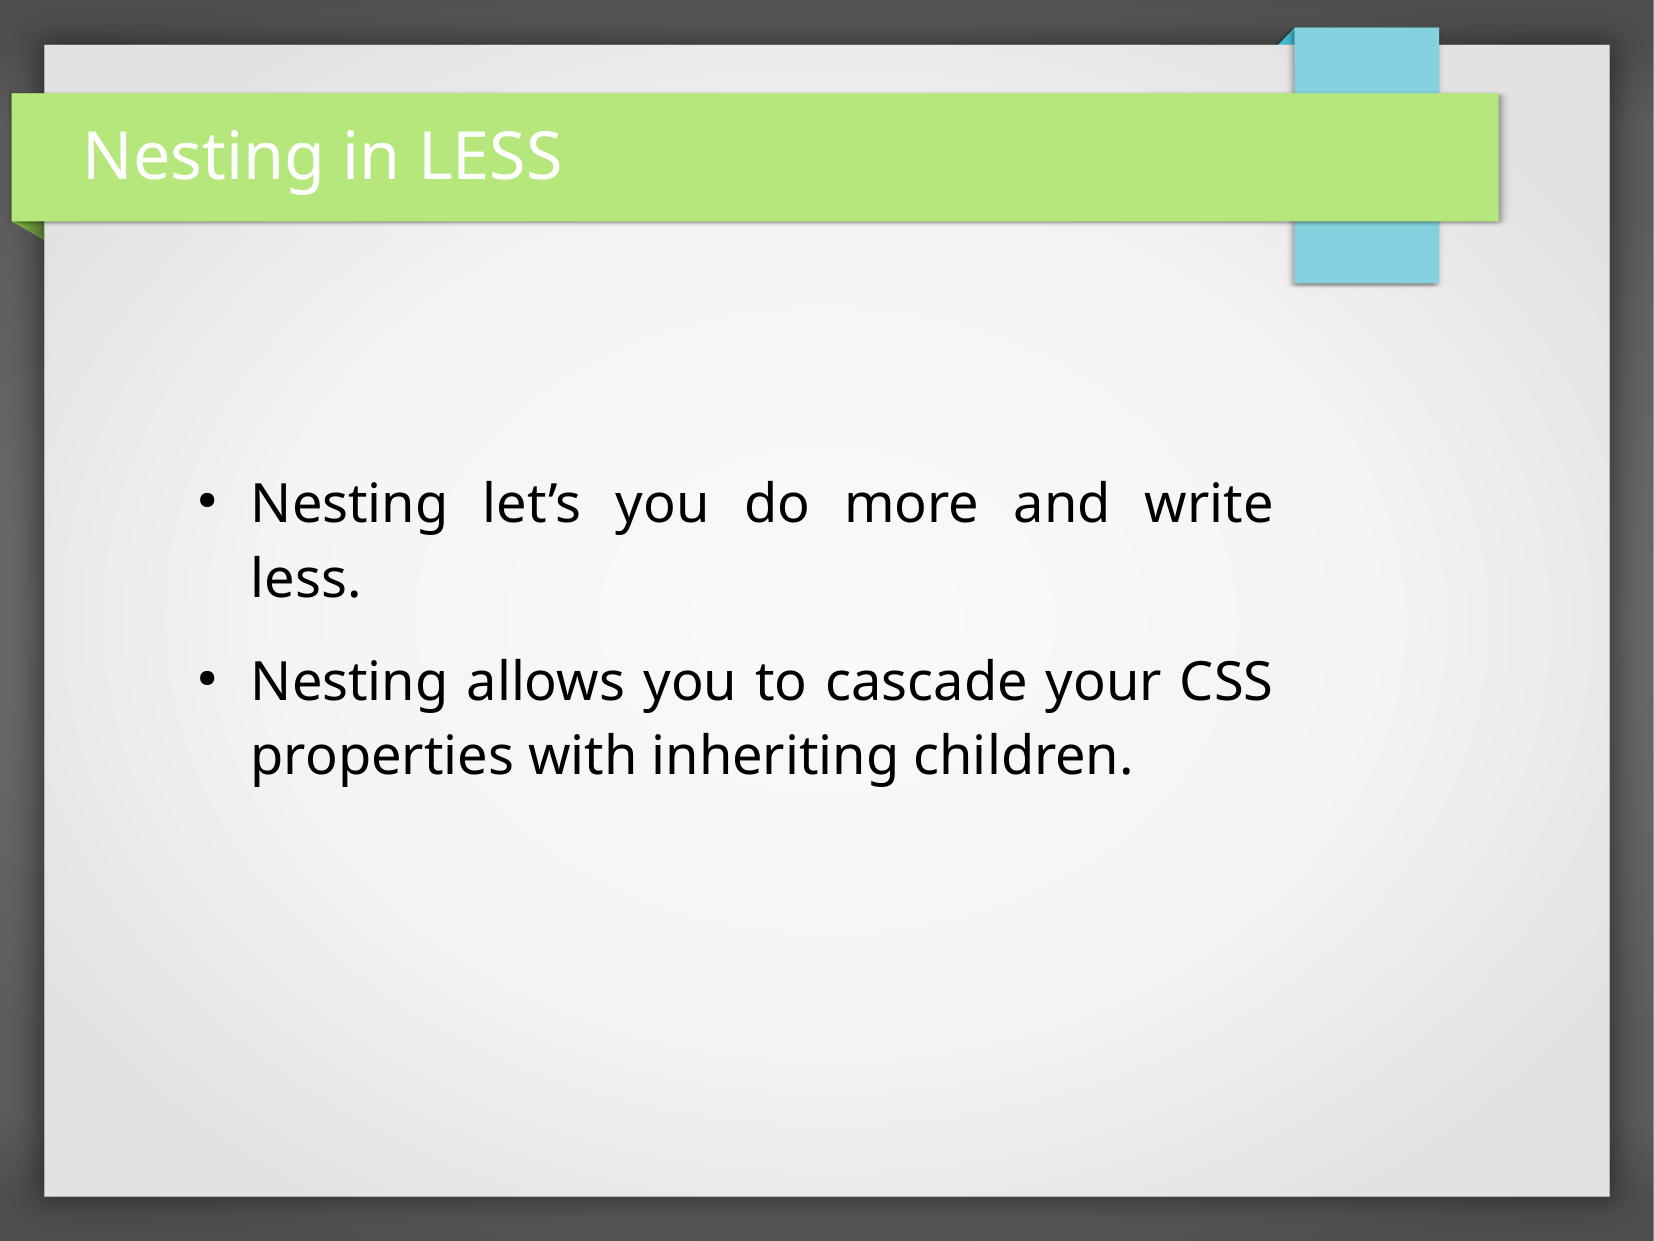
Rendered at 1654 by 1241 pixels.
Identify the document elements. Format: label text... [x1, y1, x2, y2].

picture [0, 0, 1654, 1241]
list Nesting let’s you do more and write less. Nesting allows you to cascade your CSS properties with inheriting children. [180, 465, 1276, 980]
title Nesting in LESS [82, 94, 1264, 213]
